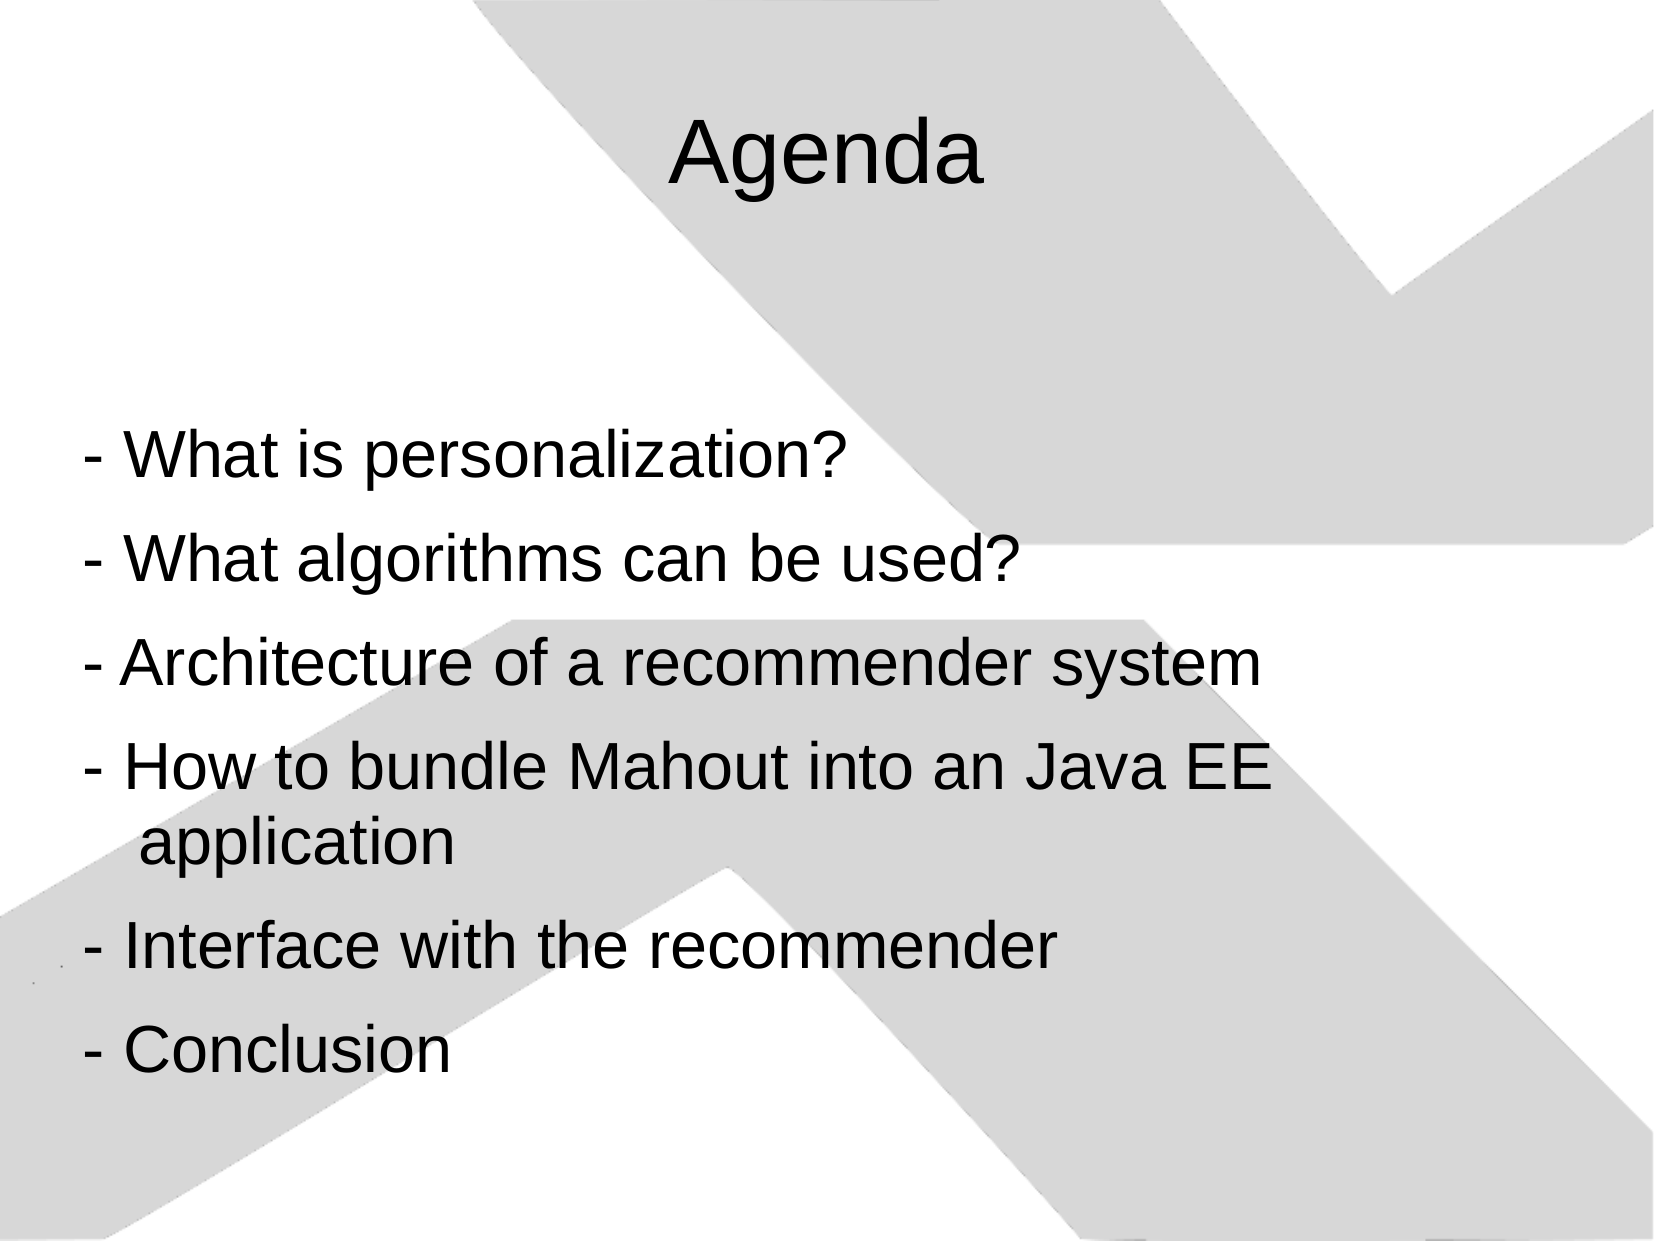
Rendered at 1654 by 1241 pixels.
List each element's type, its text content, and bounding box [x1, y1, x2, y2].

title Agenda [82, 49, 1571, 257]
list - What is personalization? - What algorithms can be used? - Architecture of a recommender system - How to bundle Mahout into an Java EE application - Interface with the recommender - Conclusion [82, 413, 1571, 1232]
picture [0, 0, 1654, 1241]
